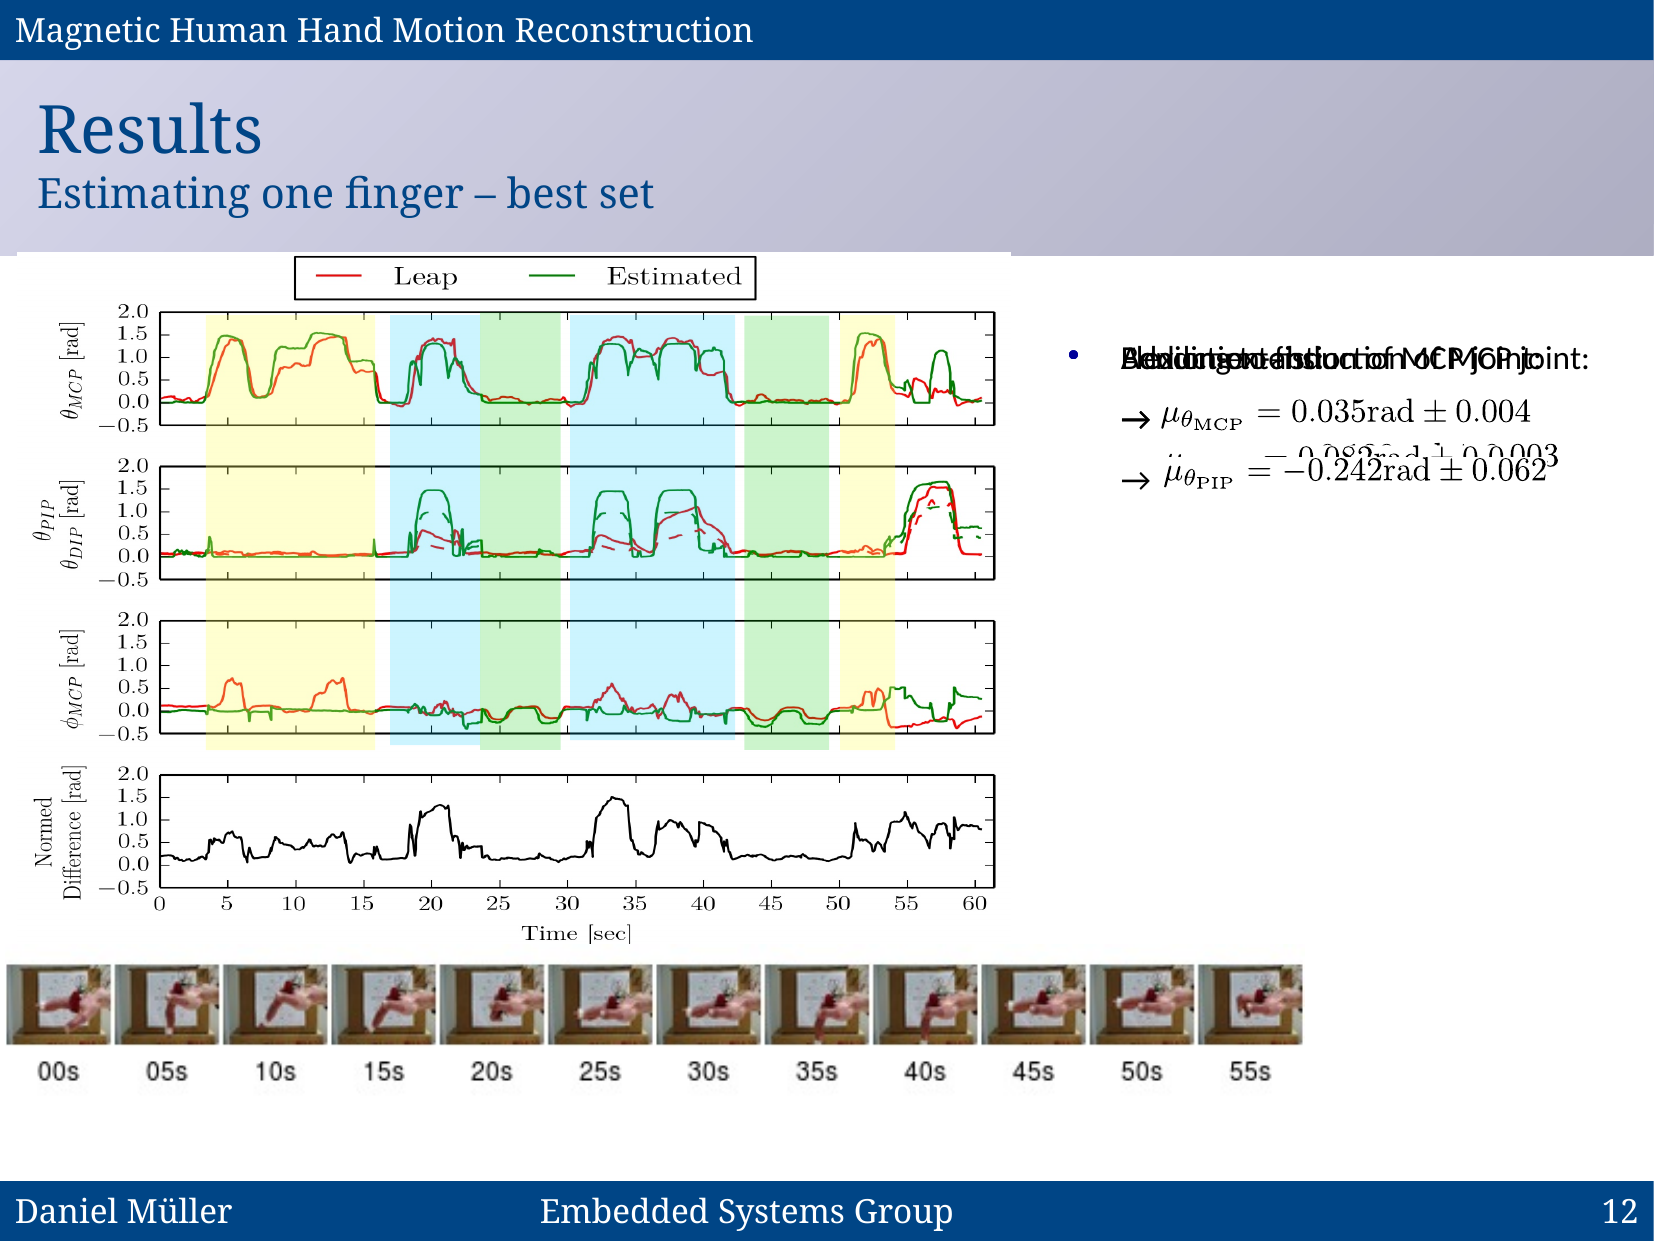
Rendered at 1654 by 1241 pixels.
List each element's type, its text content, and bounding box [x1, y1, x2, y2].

picture [5, 252, 1306, 1100]
text_box [744, 315, 830, 750]
text_box [1160, 398, 1532, 431]
text_box [840, 315, 896, 751]
text_box [570, 314, 736, 741]
text_box [390, 312, 561, 750]
text_box [1163, 457, 1548, 489]
list Bending to fist: → → [1050, 330, 1606, 762]
title Results Estimating one finger – best set [37, 47, 1411, 256]
text_box [205, 315, 376, 751]
